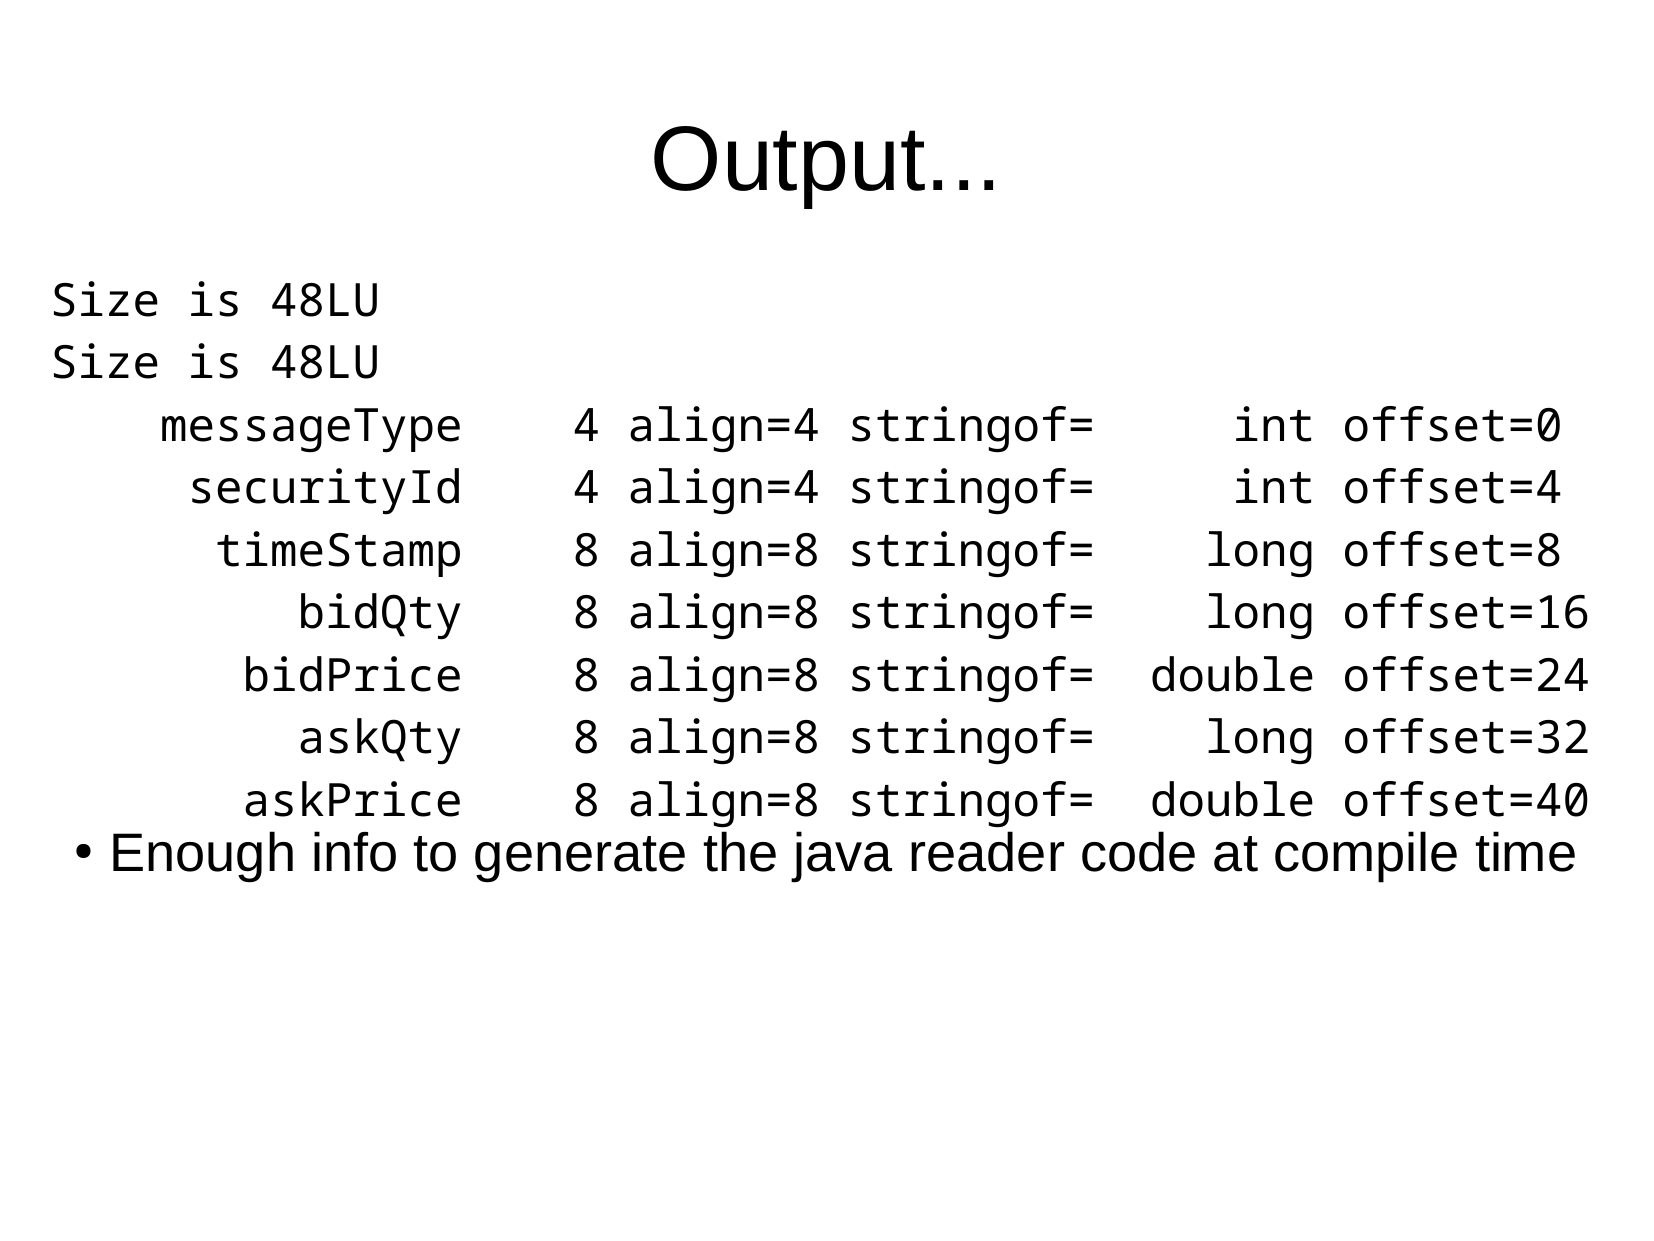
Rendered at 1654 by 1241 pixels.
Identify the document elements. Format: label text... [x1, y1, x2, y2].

title Output... [82, 49, 1571, 259]
text_box Size is 48LU Size is 48LU messageType 4 align=4 stringof= int offset=0 securityId 4 align=4 stringof= int offset=4 timeStamp 8 align=8 stringof= long offset=8 bidQty 8 align=8 stringof= long offset=16 bidPrice 8 align=8 stringof= double offset=24 askQty 8 align=8 stringof= long offset=32 askPrice 8 align=8 stringof= double offset=40 [35, 259, 1607, 815]
text_box Enough info to generate the java reader code at compile time [59, 814, 1619, 969]
